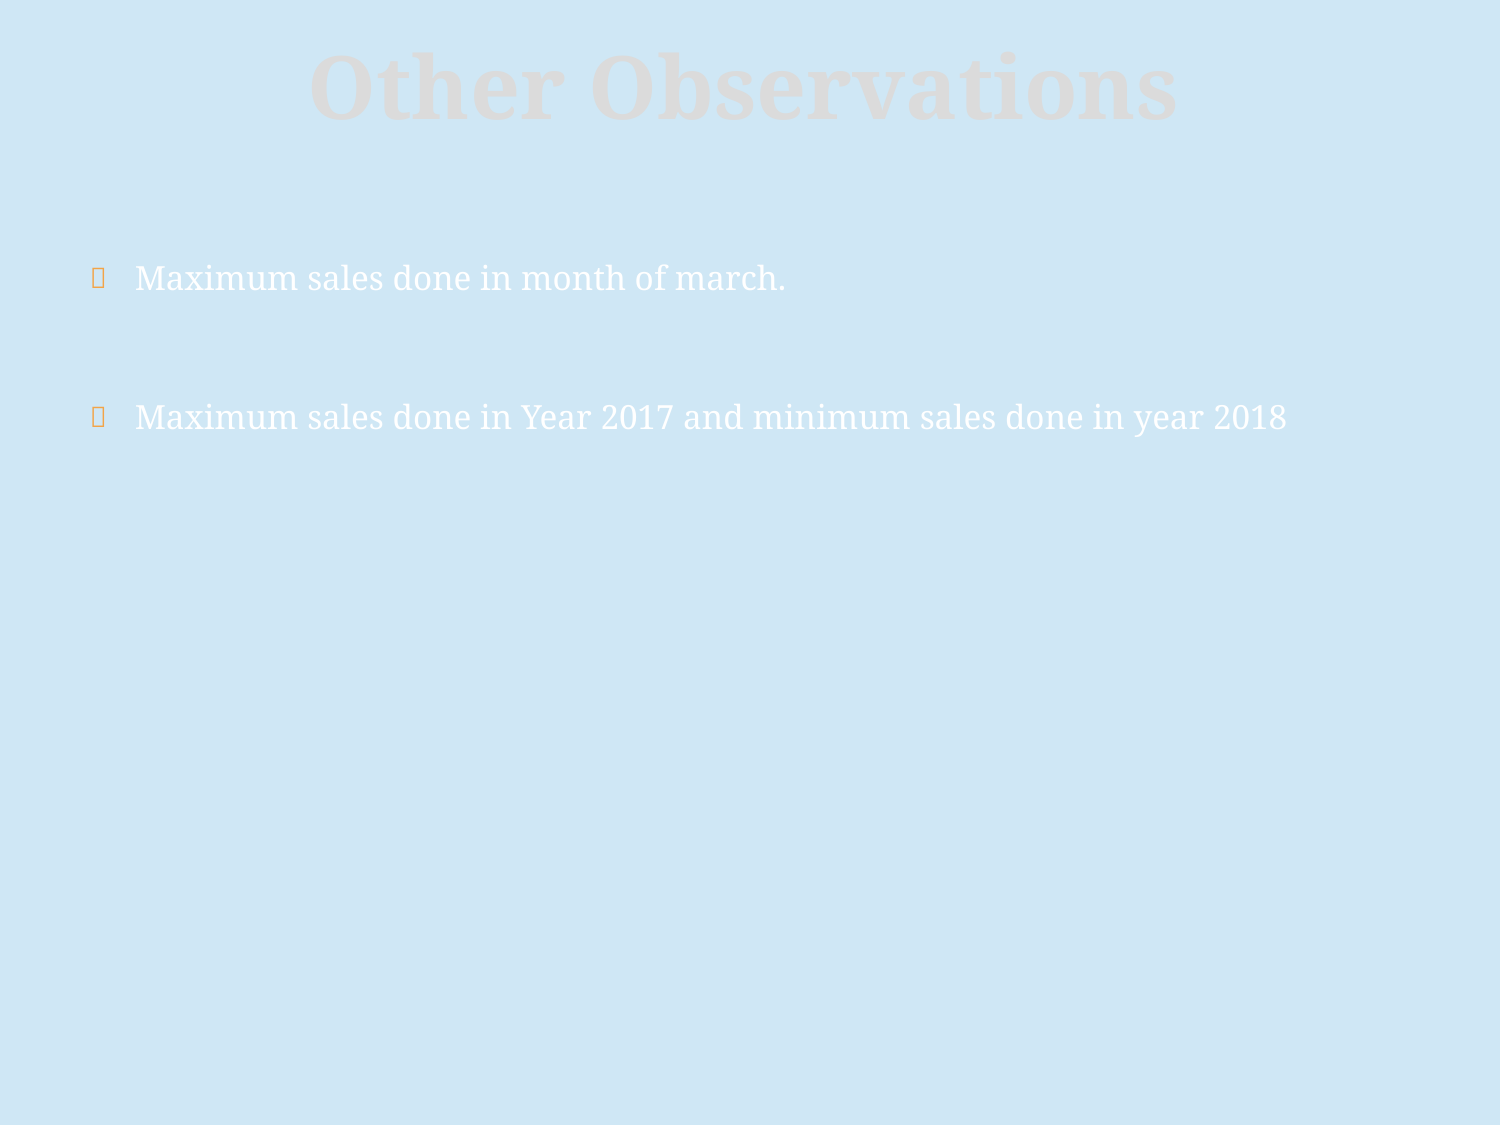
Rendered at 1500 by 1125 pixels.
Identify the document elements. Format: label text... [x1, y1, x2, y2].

title Other Observations [292, 24, 1425, 225]
list Maximum sales done in month of march. Maximum sales done in Year 2017 and minimum sales done in year 2018 [75, 249, 1425, 1000]
